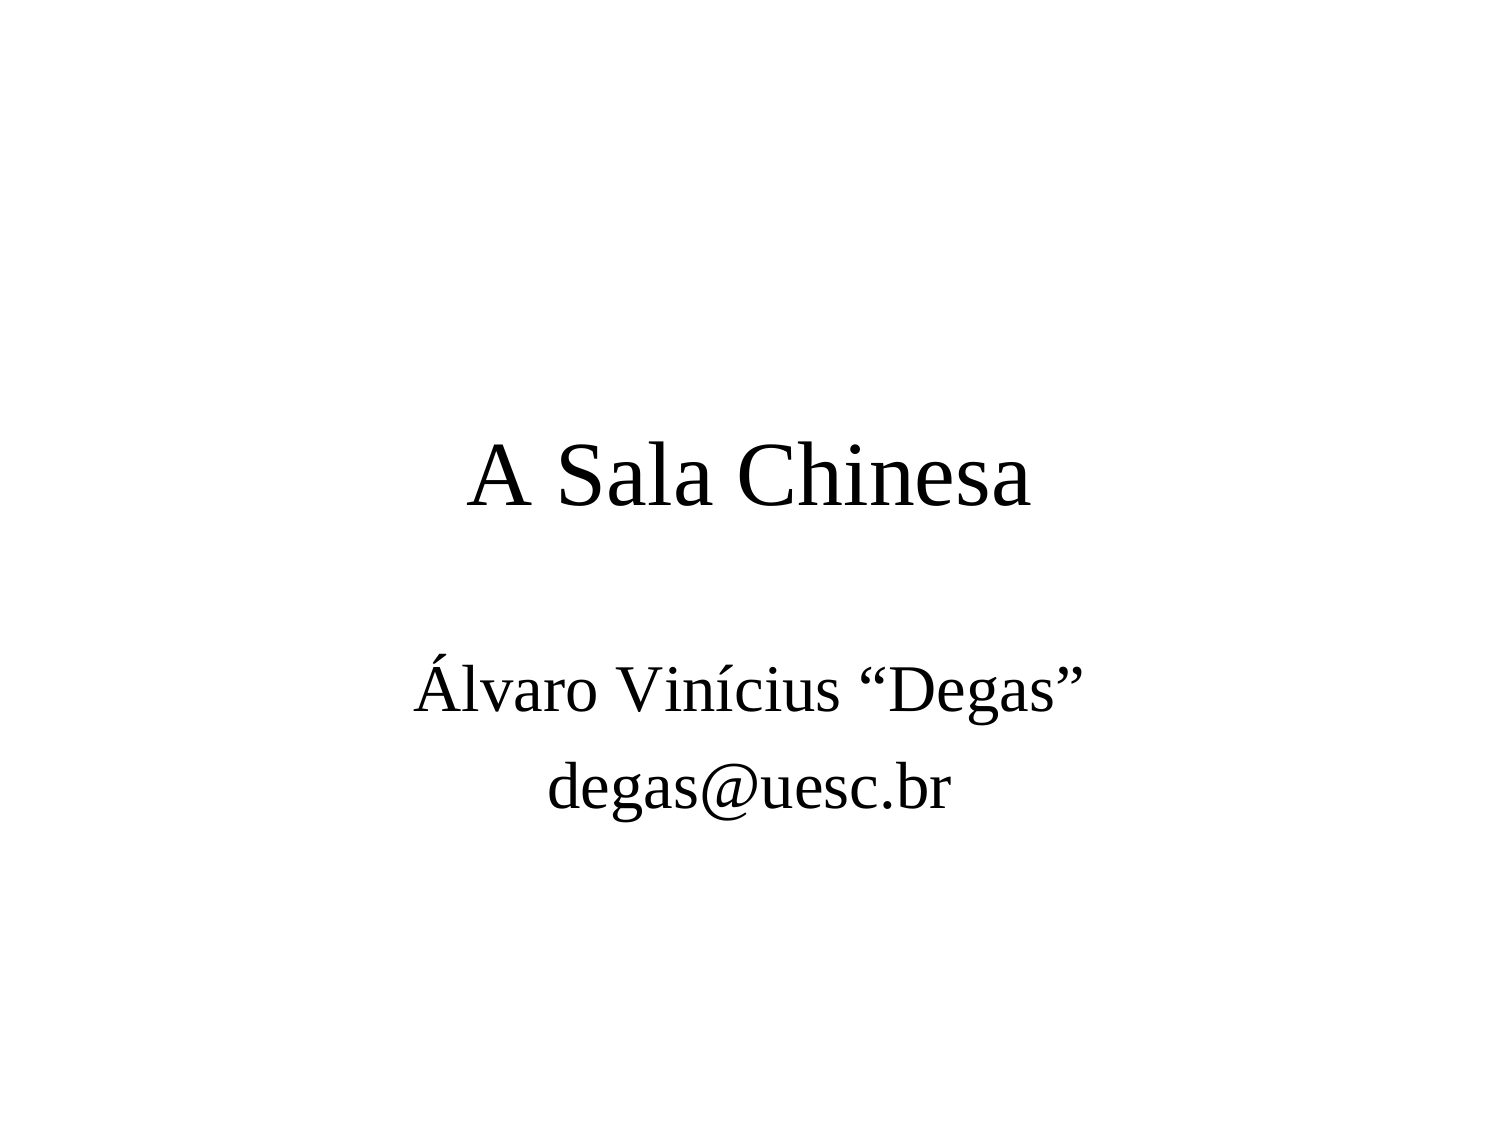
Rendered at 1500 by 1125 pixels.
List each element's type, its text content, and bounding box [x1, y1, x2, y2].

subtitle Álvaro Vinícius “Degas” degas@uesc.br [225, 637, 1276, 926]
title A Sala Chinesa [112, 374, 1388, 563]
